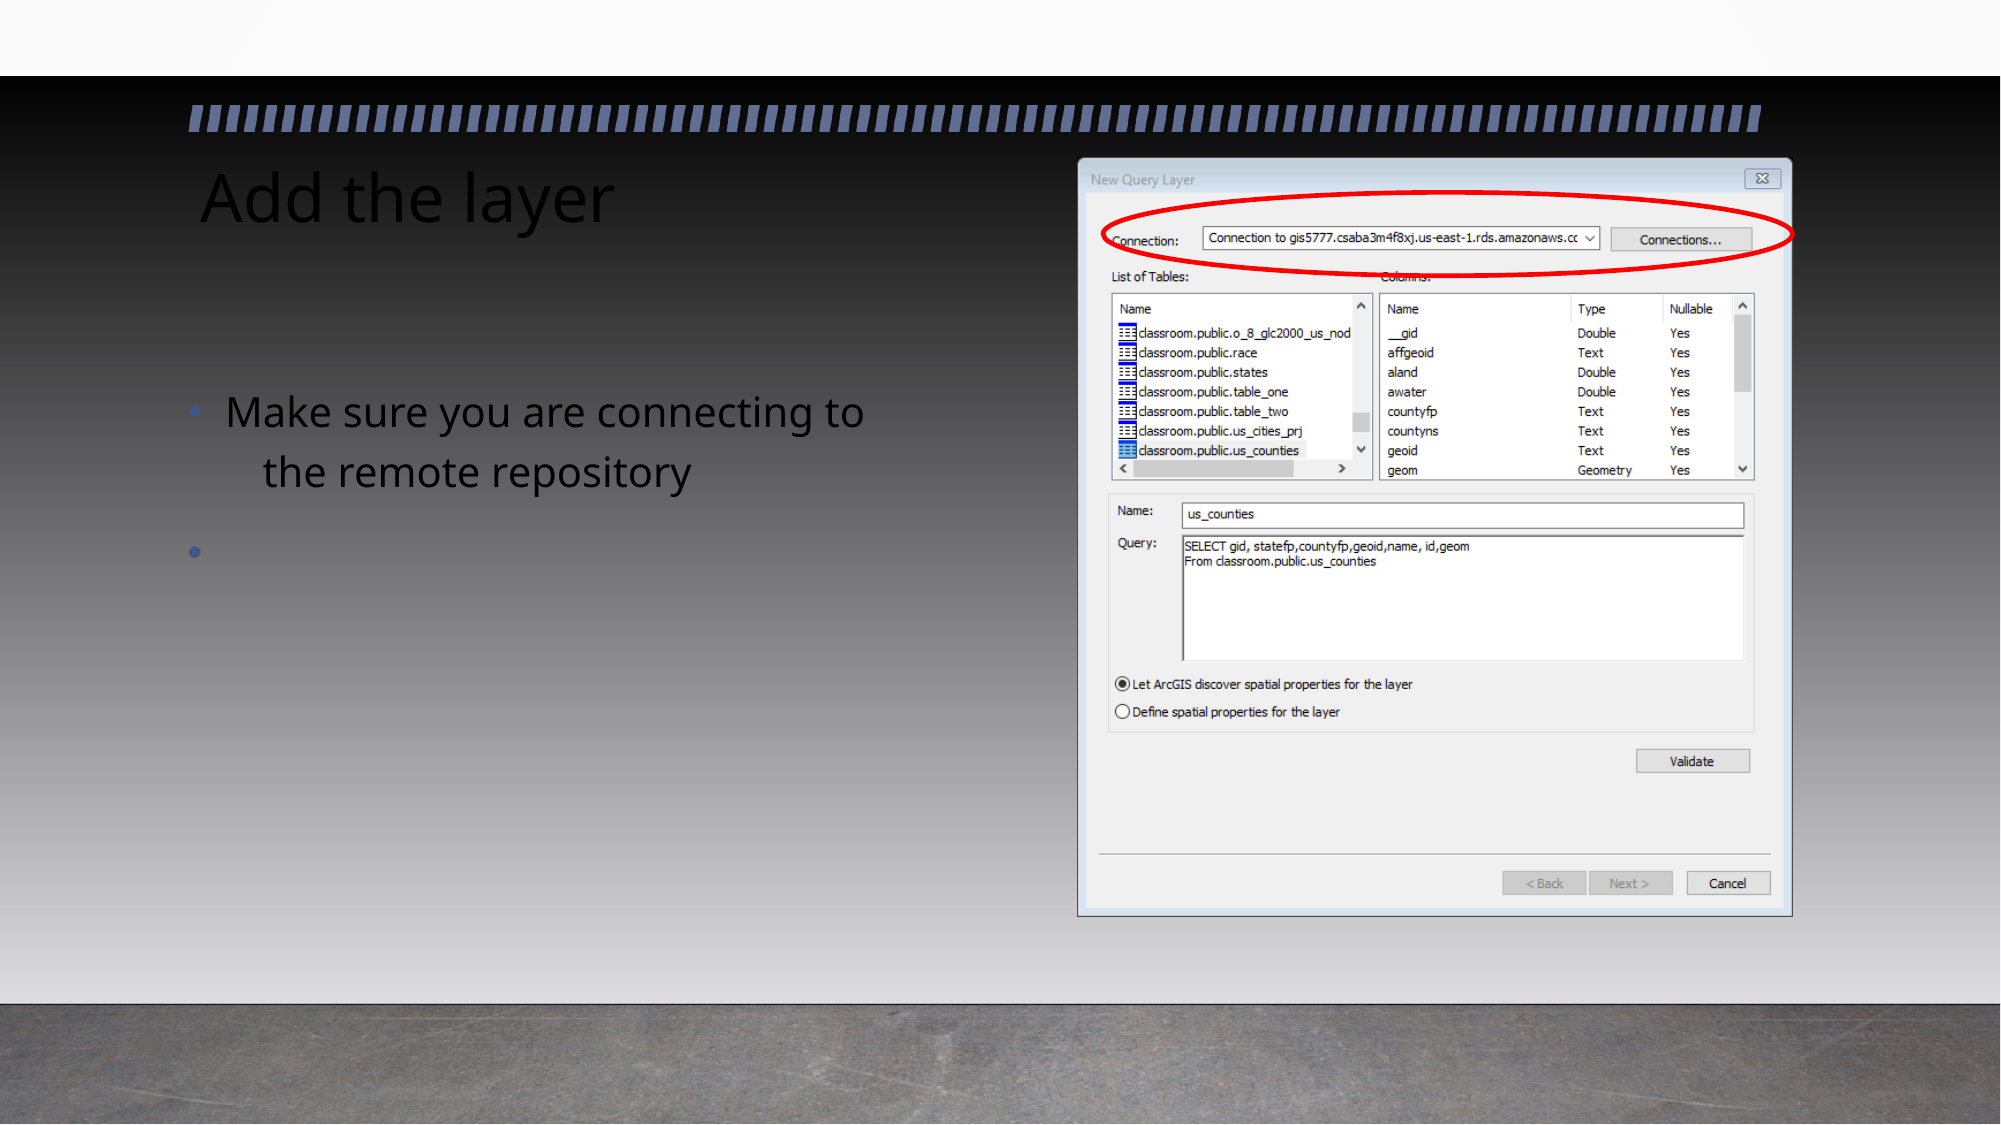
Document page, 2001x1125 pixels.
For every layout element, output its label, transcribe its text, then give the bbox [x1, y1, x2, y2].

title Add the layer [185, 157, 1077, 331]
picture [1077, 157, 1793, 917]
picture [1106, 195, 1789, 273]
list Make sure you are connecting to the remote repository [172, 368, 935, 908]
